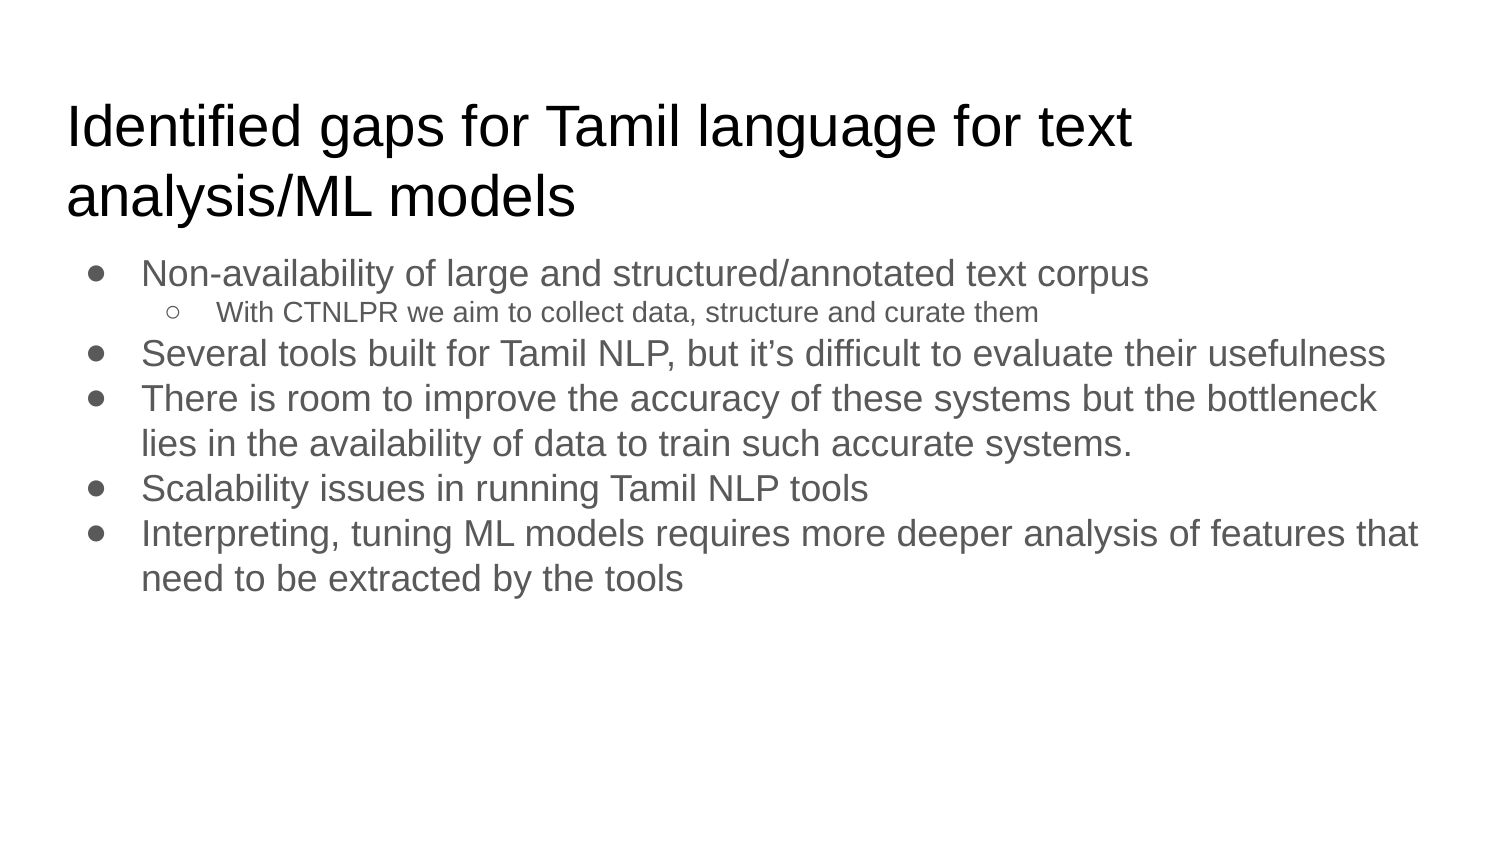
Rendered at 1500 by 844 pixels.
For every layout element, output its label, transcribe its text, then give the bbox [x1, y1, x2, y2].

title Identified gaps for Tamil language for text analysis/ML models [51, 72, 1449, 167]
list Non-availability of large and structured/annotated text corpus With CTNLPR we aim to collect data, structure and curate them Several tools built for Tamil NLP, but it’s difficult to evaluate their usefulness There is room to improve the accuracy of these systems but the bottleneck lies in the availability of data to train such accurate systems. Scalability issues in running Tamil NLP tools Interpreting, tuning ML models requires more deeper analysis of features that need to be extracted by the tools [51, 233, 1449, 795]
